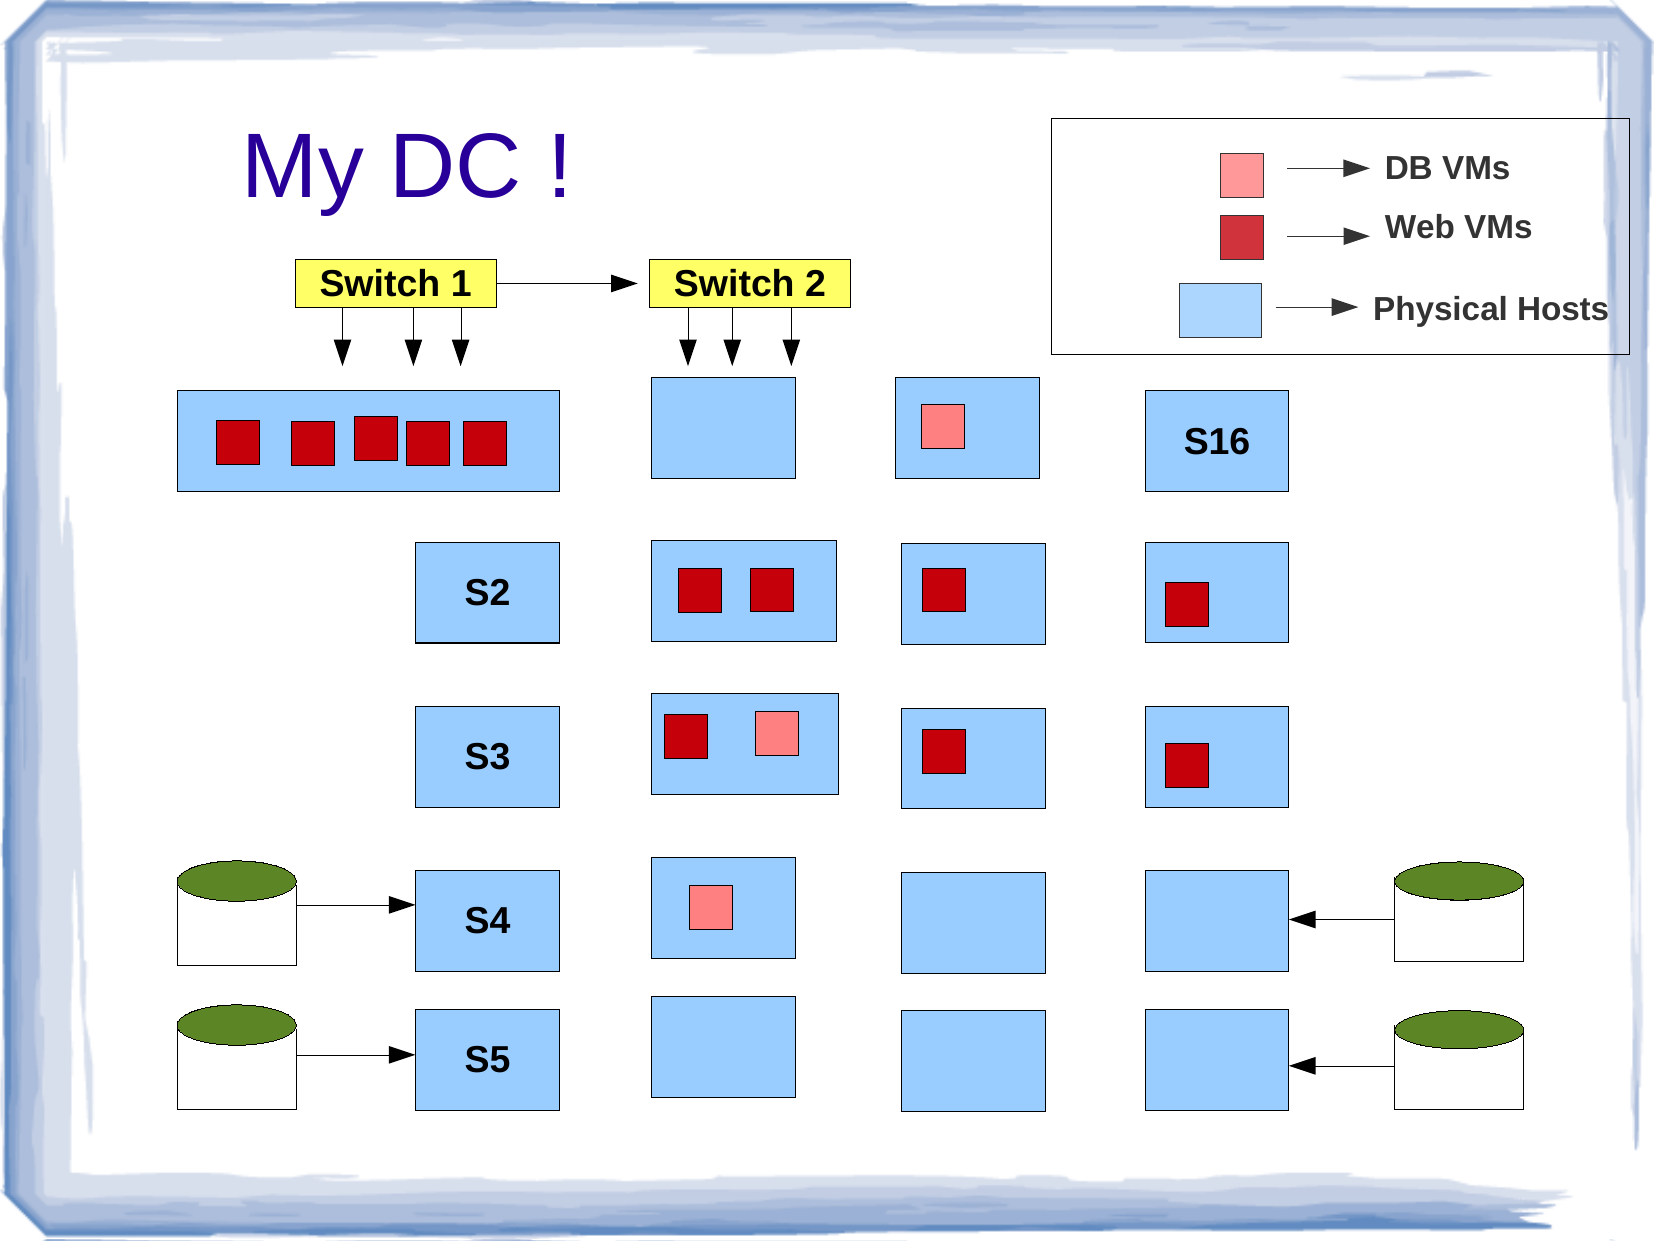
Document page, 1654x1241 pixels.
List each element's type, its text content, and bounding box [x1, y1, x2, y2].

title My DC ! [129, 94, 686, 237]
text_box [901, 708, 1046, 809]
text_box [1145, 1009, 1289, 1111]
text_box [651, 377, 796, 479]
text_box [178, 860, 297, 902]
text_box [1051, 118, 1630, 355]
text_box [177, 390, 560, 492]
text_box S2 [415, 542, 560, 643]
text_box Switch 2 [649, 259, 851, 308]
text_box [1145, 542, 1289, 643]
text_box [1395, 1010, 1524, 1049]
text_box [1145, 706, 1289, 808]
text_box [901, 872, 1046, 974]
text_box S16 [1145, 390, 1289, 492]
text_box [651, 857, 796, 959]
text_box [901, 1010, 1046, 1112]
text_box Switch 1 [295, 259, 497, 308]
text_box S4 [415, 870, 560, 972]
text_box [895, 377, 1040, 479]
text_box [178, 1004, 297, 1046]
text_box [1145, 870, 1289, 972]
text_box [651, 540, 837, 642]
text_box [651, 693, 839, 795]
text_box [651, 996, 796, 1098]
text_box [901, 543, 1046, 645]
text_box [1395, 861, 1524, 901]
text_box S5 [415, 1009, 560, 1111]
picture [0, 0, 1654, 1241]
text_box S3 [415, 706, 560, 808]
